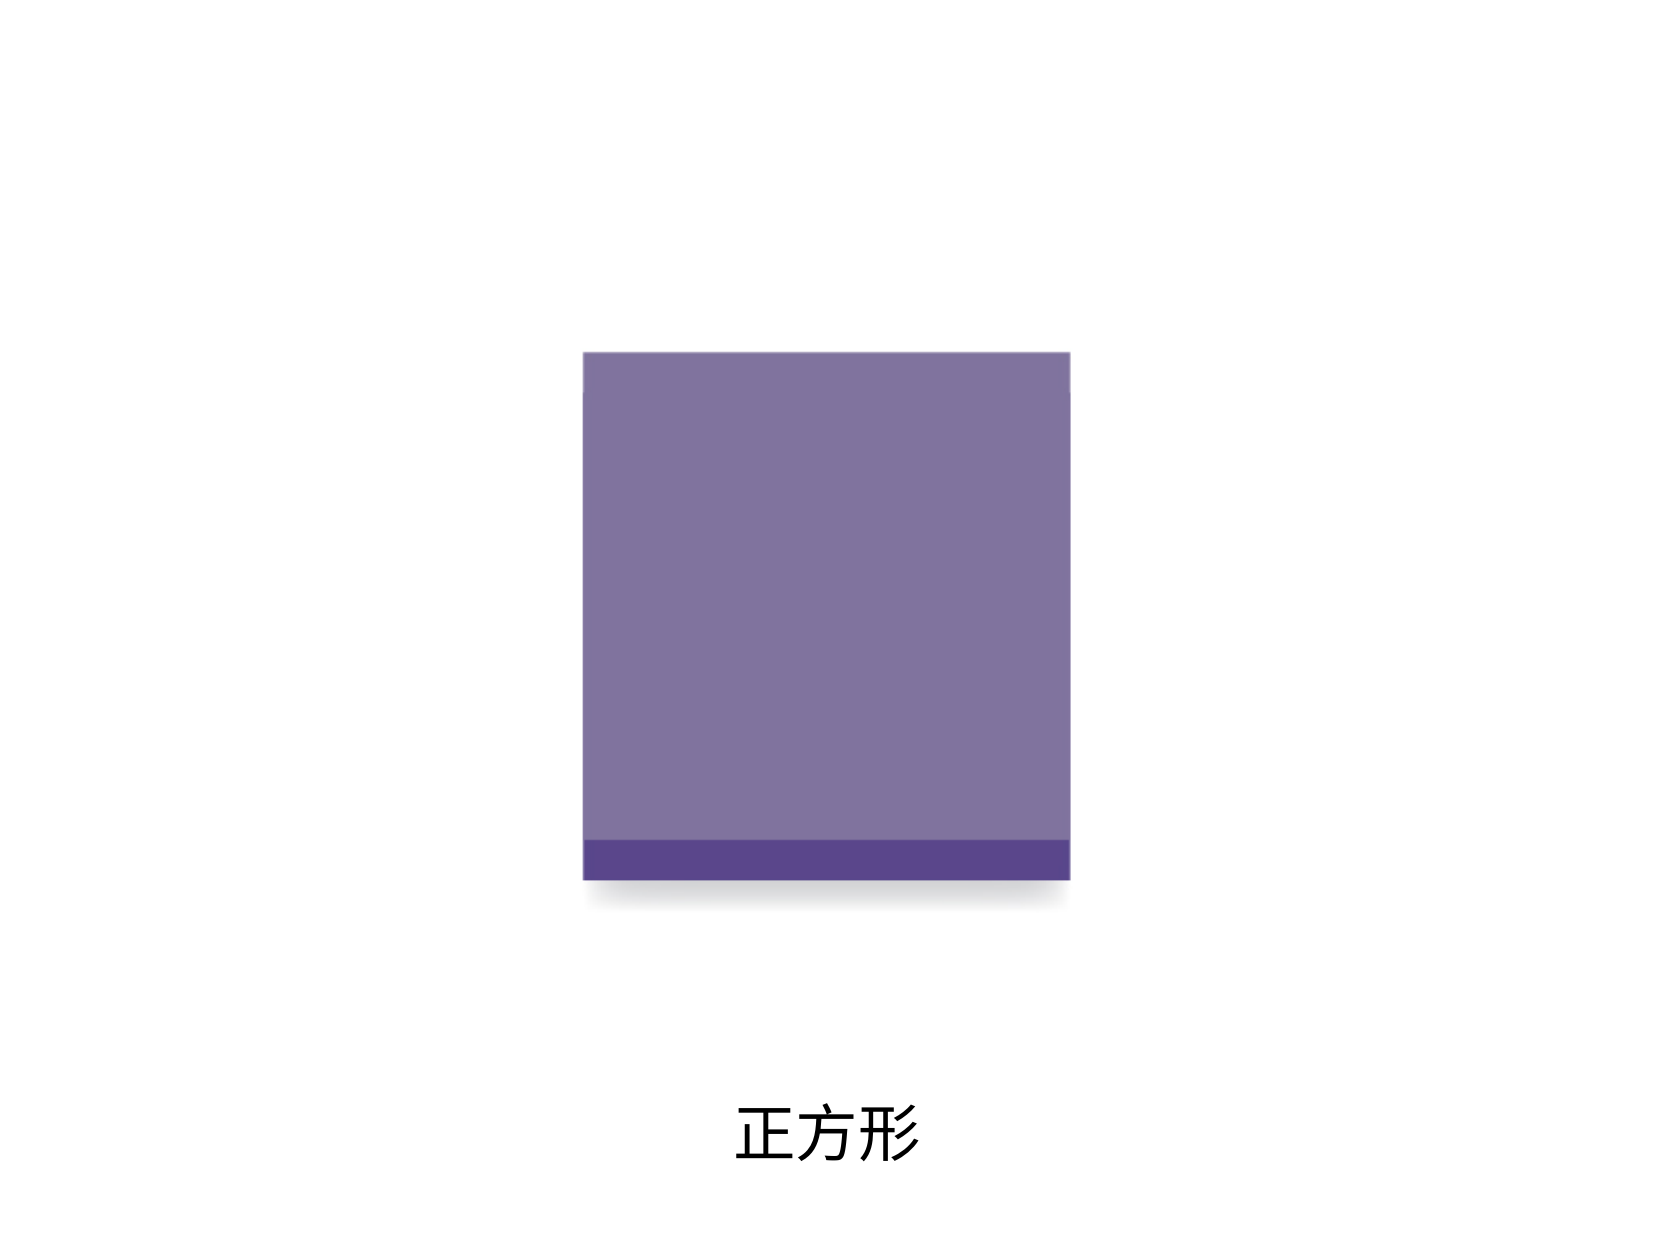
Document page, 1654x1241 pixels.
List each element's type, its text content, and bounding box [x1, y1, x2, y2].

title 正方形 [82, 1025, 1571, 1233]
picture [0, 0, 1654, 1241]
